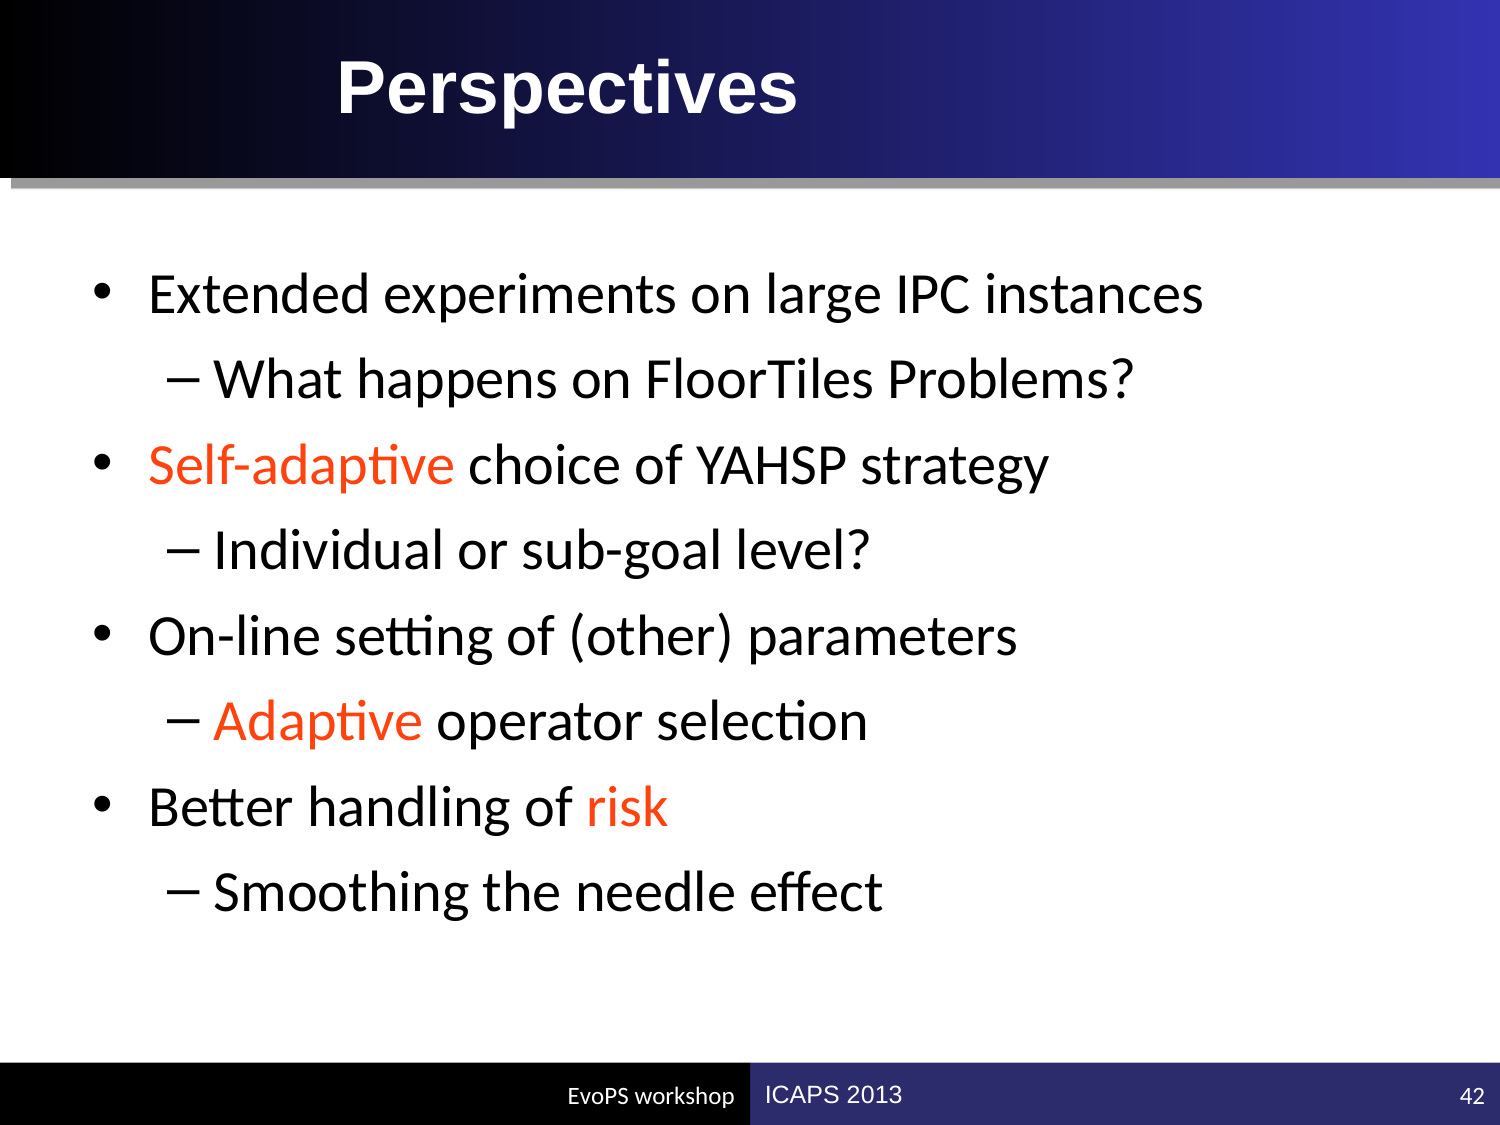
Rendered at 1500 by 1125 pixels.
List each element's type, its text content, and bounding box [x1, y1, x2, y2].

list Extended experiments on large IPC instances What happens on FloorTiles Problems? Self-adaptive choice of YAHSP strategy Individual or sub-goal level? On-line setting of (other) parameters Adaptive operator selection Better handling of risk Smoothing the needle effect [77, 248, 1477, 1105]
text_box Perspectives [322, 31, 1214, 137]
